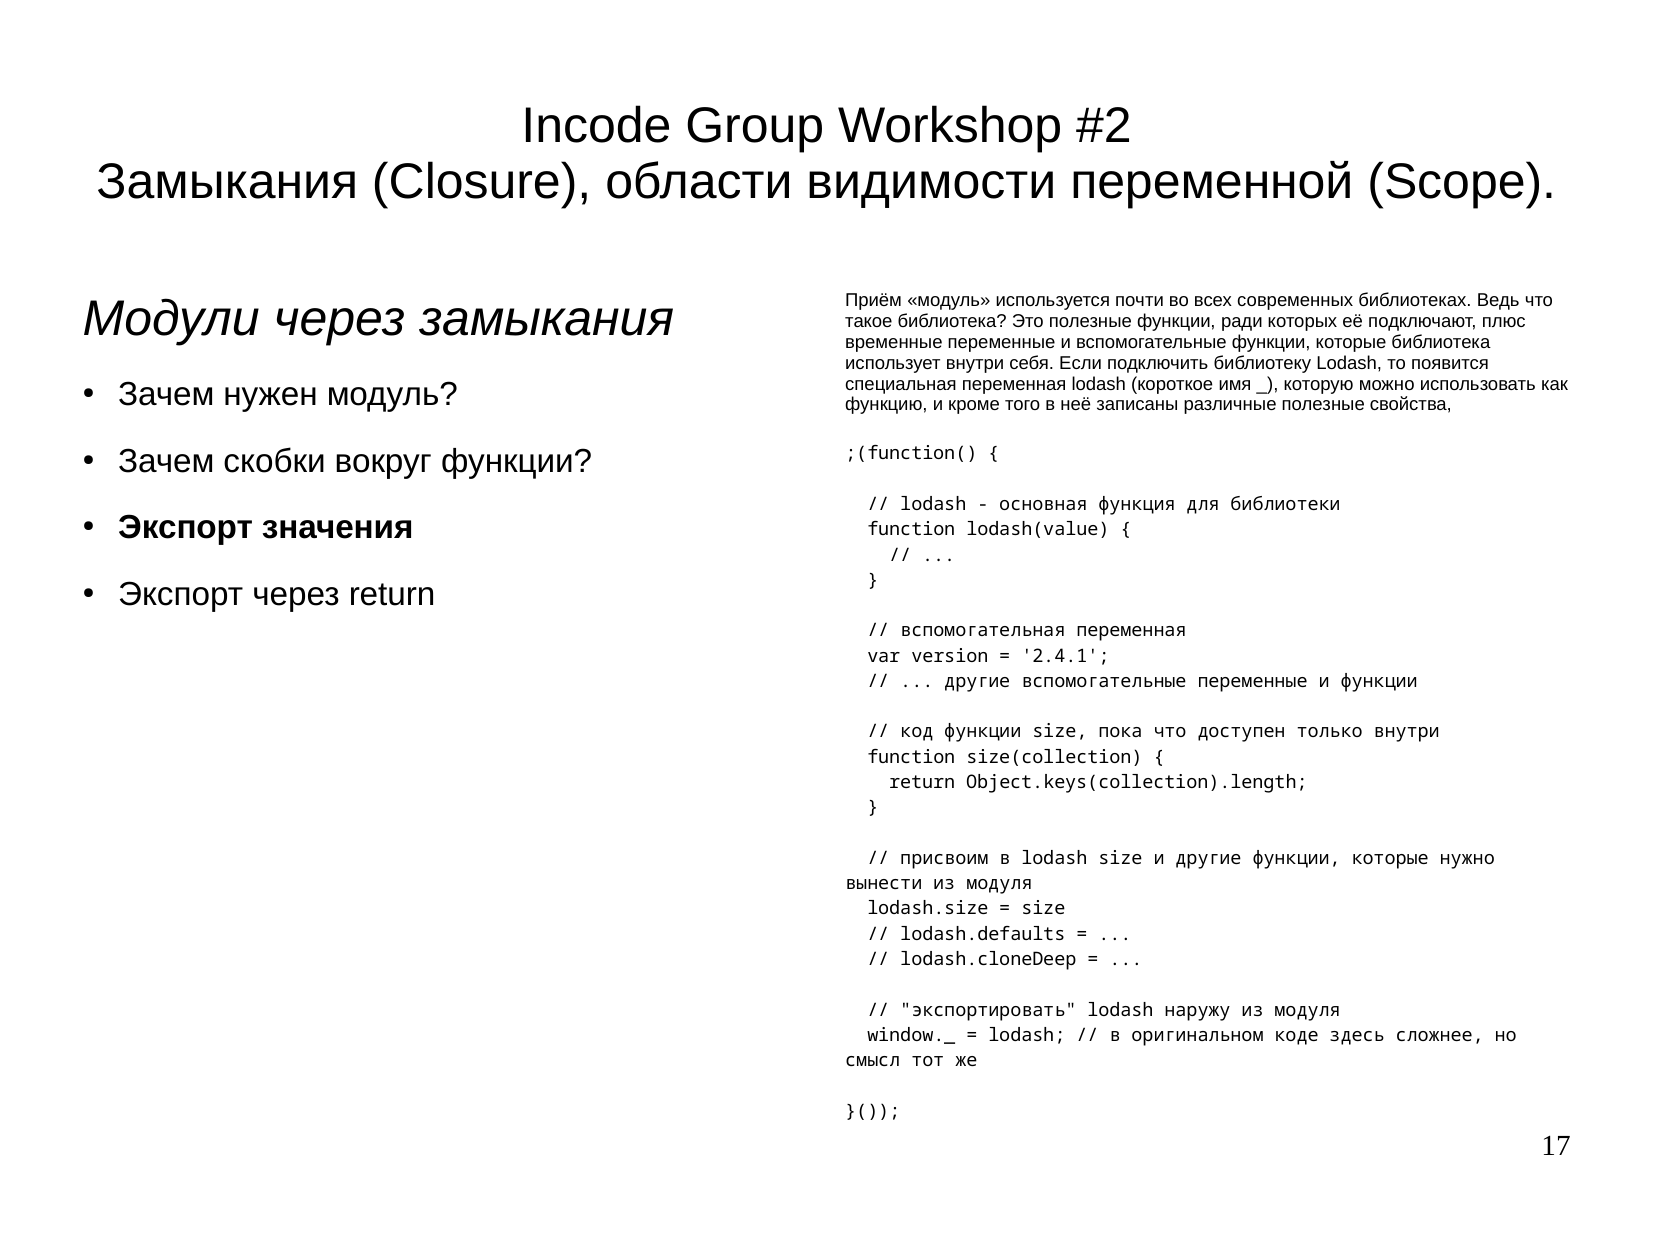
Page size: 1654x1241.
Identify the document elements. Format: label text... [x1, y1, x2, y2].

title Incode Group Workshop #2 Замыкания (Closure), области видимости переменной (Scope). [82, 49, 1571, 257]
list Приём «модуль» используется почти во всех современных библиотеках. Ведь что такое библиотека? Это полезные функции, ради которых её подключают, плюс временные переменные и вспомогательные функции, которые библиотека использует внутри себя. Если подключить библиотеку Lodash, то появится специальная переменная lodash (короткое имя _), которую можно использовать как функцию, и кроме того в неё записаны различные полезные свойства, ;(function() { // lodash - основная функция для библиотеки function lodash(value) { // ... } // вспомогательная переменная var version = '2.4.1'; // ... другие вспомогательные переменные и функции // код функции size, пока что доступен только внутри function size(collection) { return Object.keys(collection).length; } // присвоим в lodash size и другие функции, которые нужно вынести из модуля lodash.size = size // lodash.defaults = ... // lodash.cloneDeep = ... // "экспортировать" lodash наружу из модуля window._ = lodash; // в оригинальном коде здесь сложнее, но смысл тот же }()); [845, 290, 1572, 1134]
list Модули через замыкания Зачем нужен модуль? Зачем скобки вокруг функции? Экспорт значения Экспорт через return [82, 290, 809, 1010]
